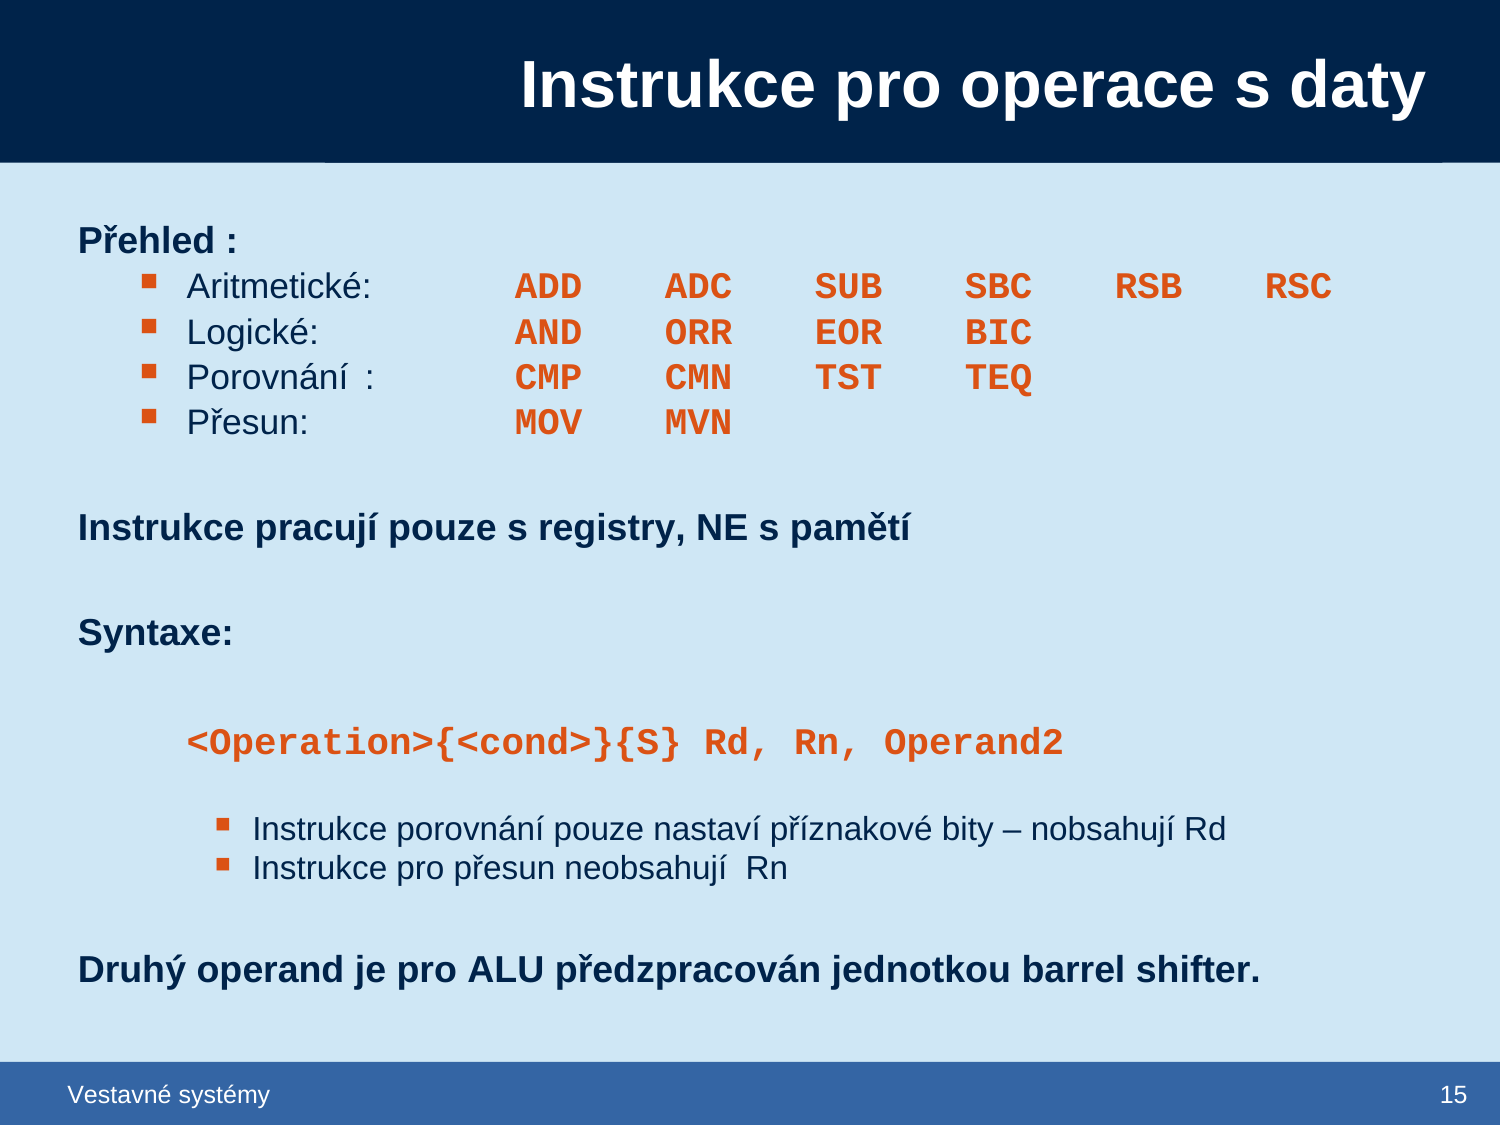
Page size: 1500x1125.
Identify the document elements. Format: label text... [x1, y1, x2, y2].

title Instrukce pro operace s daty [324, 0, 1443, 163]
list Přehled : Aritmetické: ADD ADC SUB SBC RSB RSC Logické: AND ORR EOR BIC Porovnání : CMP CMN TST TEQ Přesun: MOV MVN Instrukce pracují pouze s registry, NE s pamětí Syntaxe: <Operation>{<cond>}{S} Rd, Rn, Operand2 Instrukce porovnání pouze nastaví příznakové bity – nobsahují Rd Instrukce pro přesun neobsahují Rn Druhý operand je pro ALU předzpracován jednotkou barrel shifter. [50, 187, 1450, 1026]
